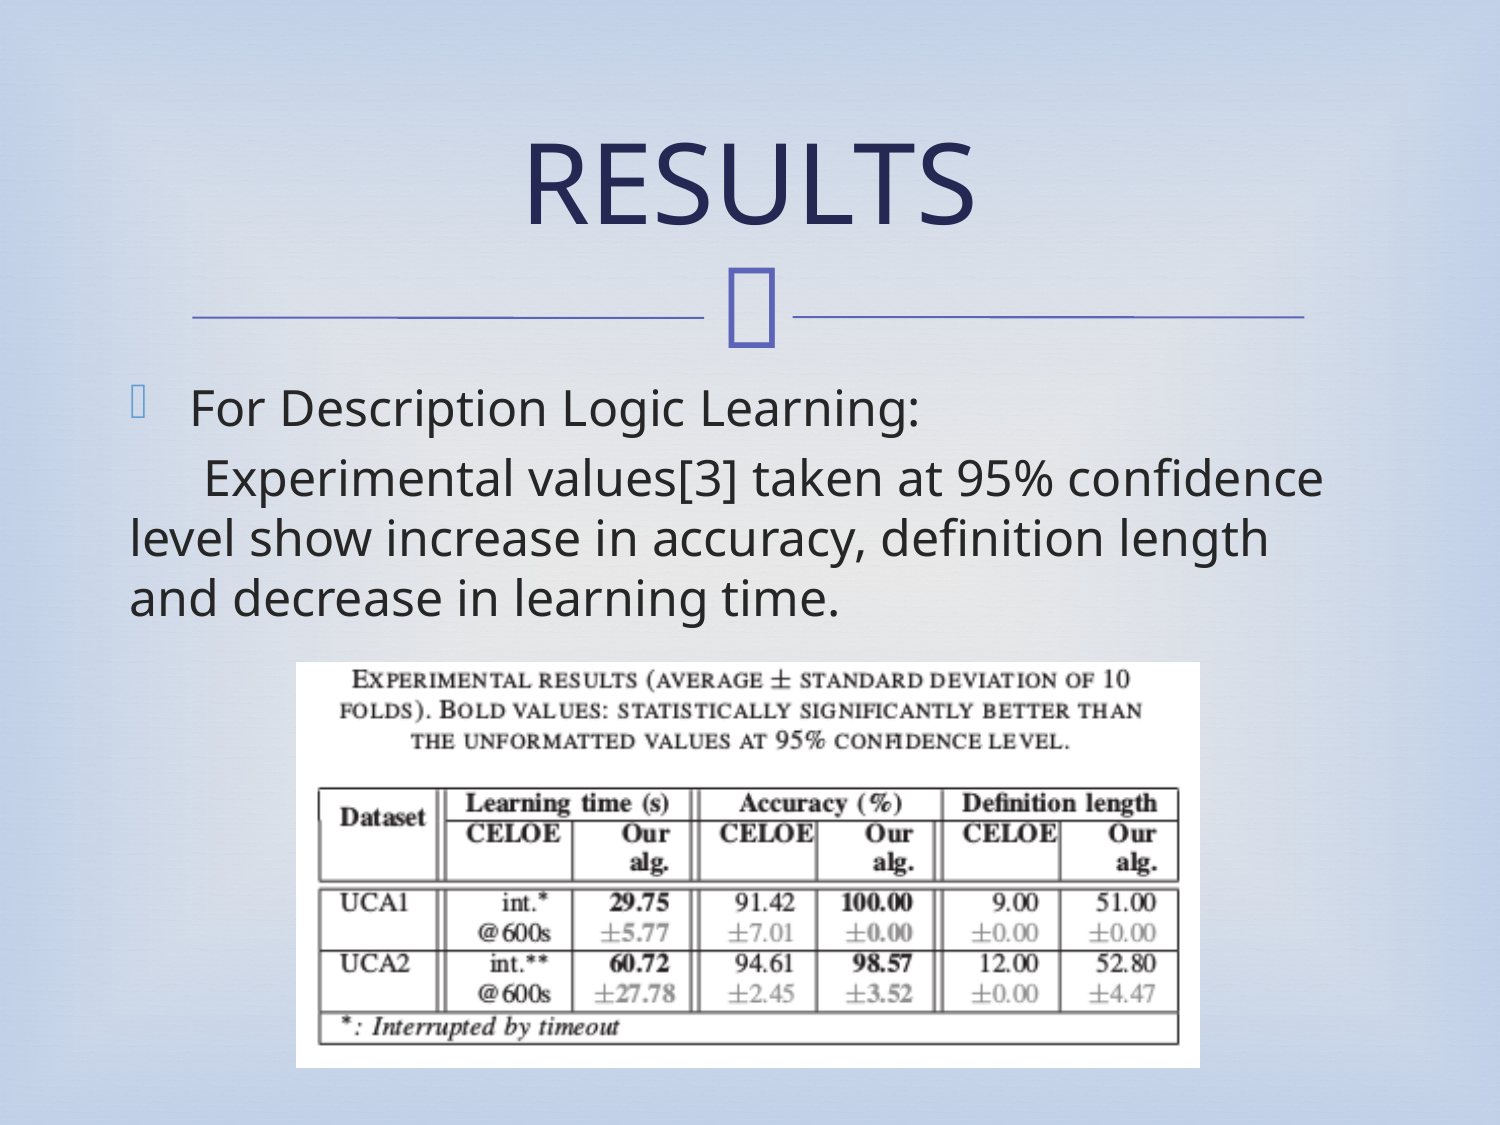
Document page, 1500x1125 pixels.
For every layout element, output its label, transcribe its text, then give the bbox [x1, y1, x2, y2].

picture [0, 0, 1500, 1125]
title RESULTS [112, 93, 1386, 267]
list For Description Logic Learning: Experimental values[3] taken at 95% confidence level show increase in accuracy, definition length and decrease in learning time. [114, 368, 1386, 650]
